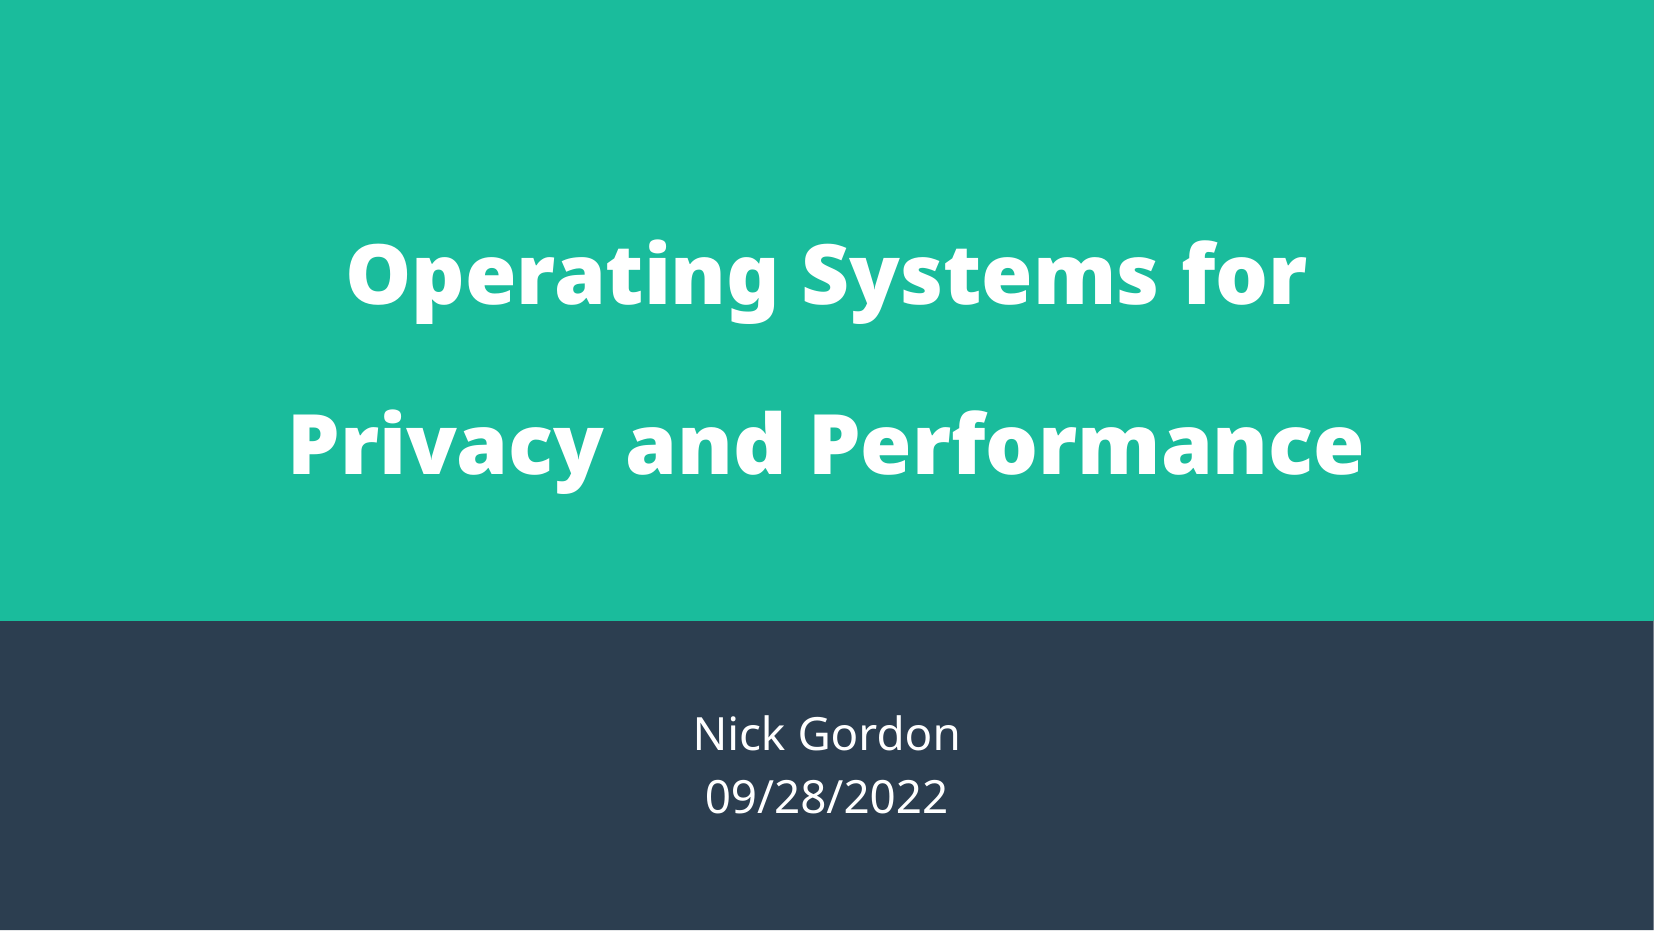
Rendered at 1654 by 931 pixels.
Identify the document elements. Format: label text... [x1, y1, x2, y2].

subtitle Nick Gordon 09/28/2022 [59, 642, 1595, 886]
title Operating Systems for Privacy and Performance [59, 75, 1595, 583]
